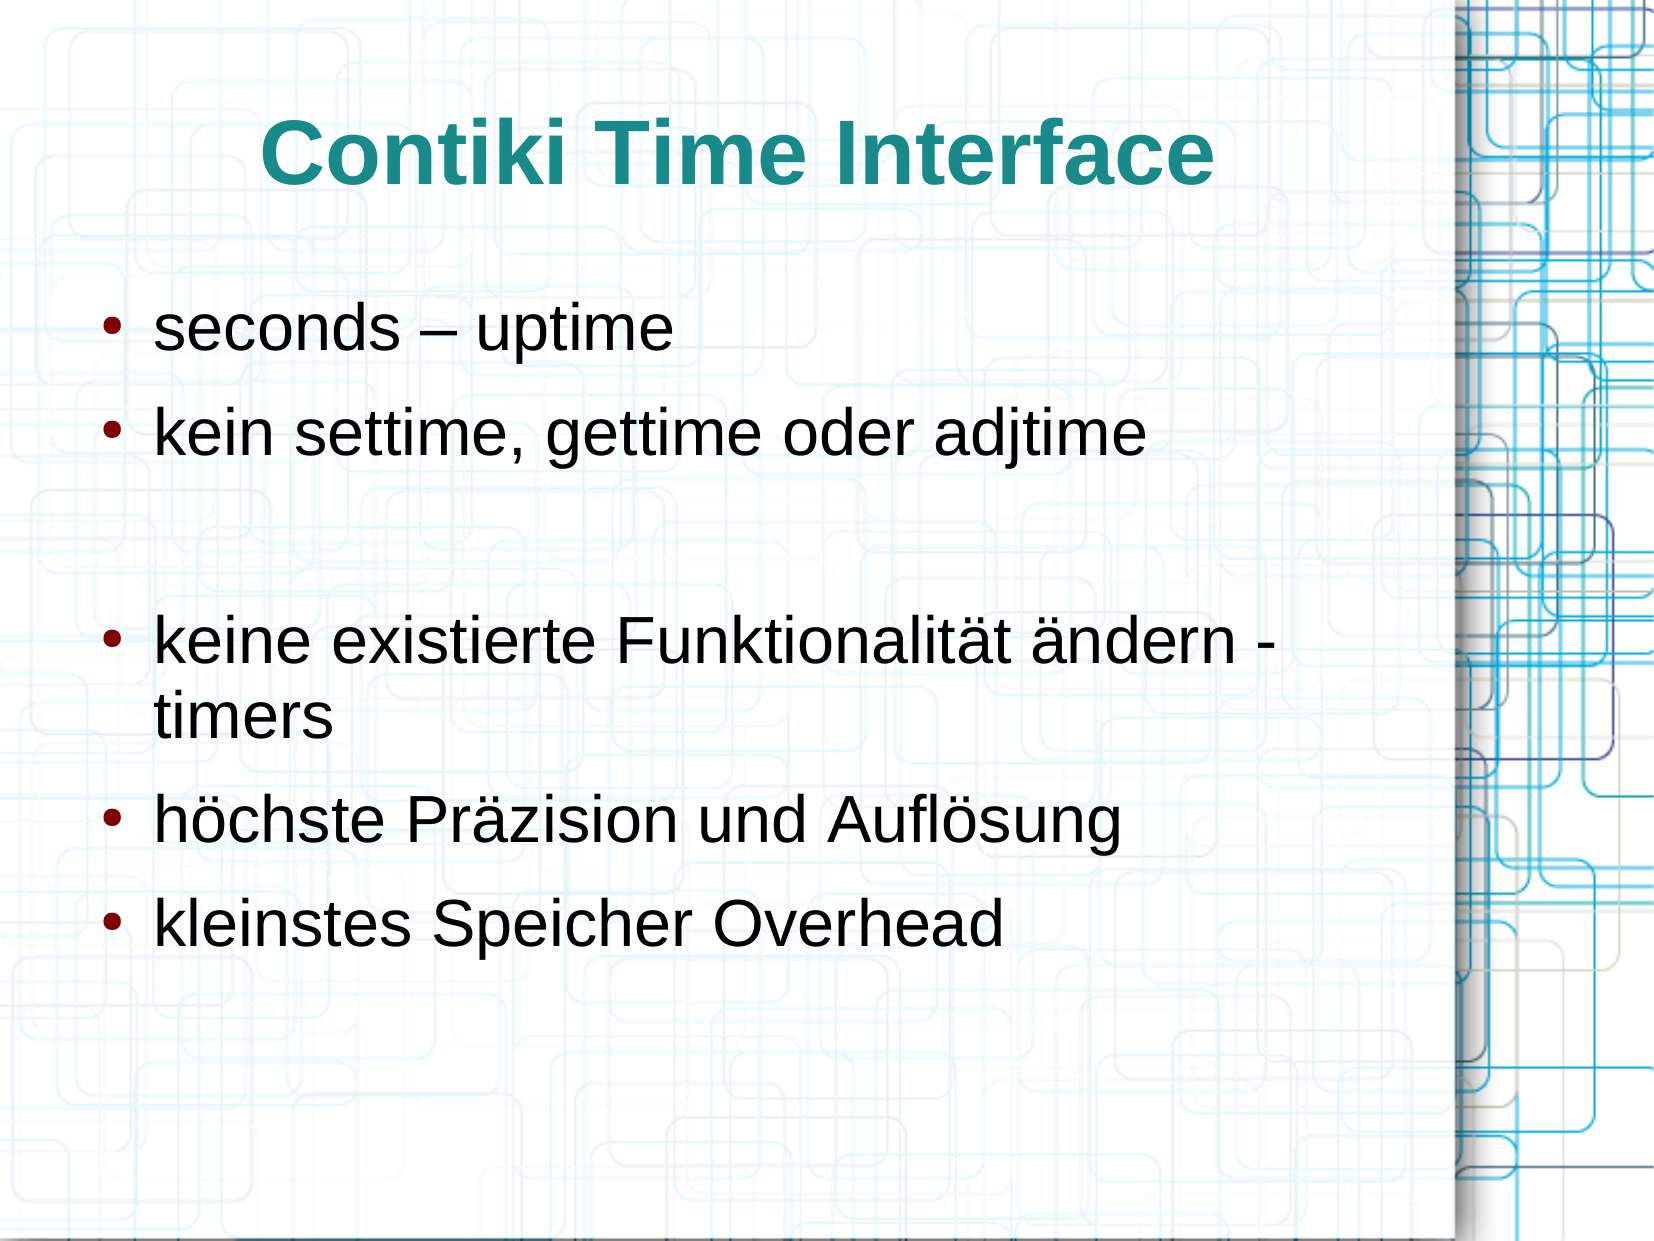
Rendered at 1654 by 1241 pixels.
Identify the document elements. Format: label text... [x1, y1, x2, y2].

picture [0, 0, 1654, 1241]
title Contiki Time Interface [59, 56, 1418, 250]
list seconds – uptime kein settime, gettime oder adjtime keine existierte Funktionalität ändern - timers höchste Präzision und Auflösung kleinstes Speicher Overhead [82, 290, 1418, 1094]
